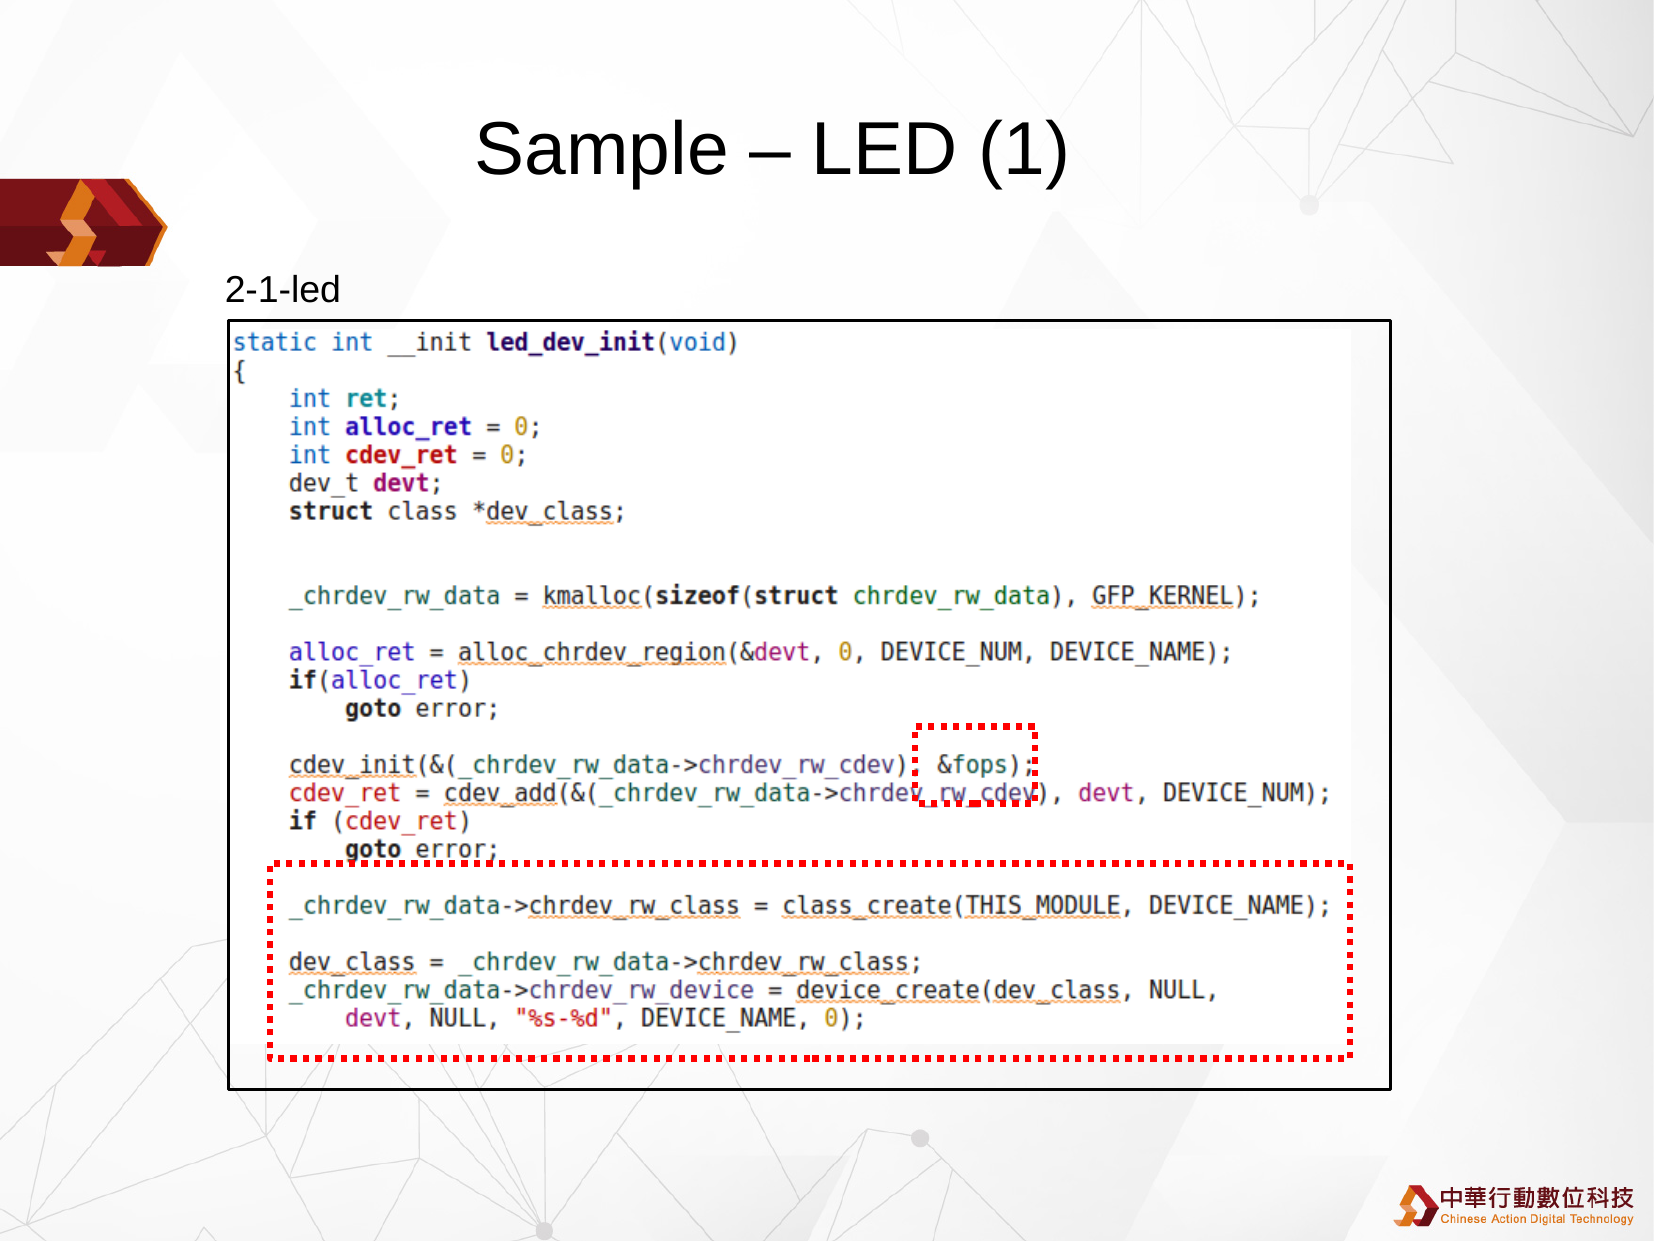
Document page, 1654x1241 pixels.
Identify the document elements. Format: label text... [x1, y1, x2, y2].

text_box 2-1-led [210, 260, 356, 318]
picture [0, 0, 1654, 1241]
title Sample – LED (1) [78, 64, 1467, 233]
